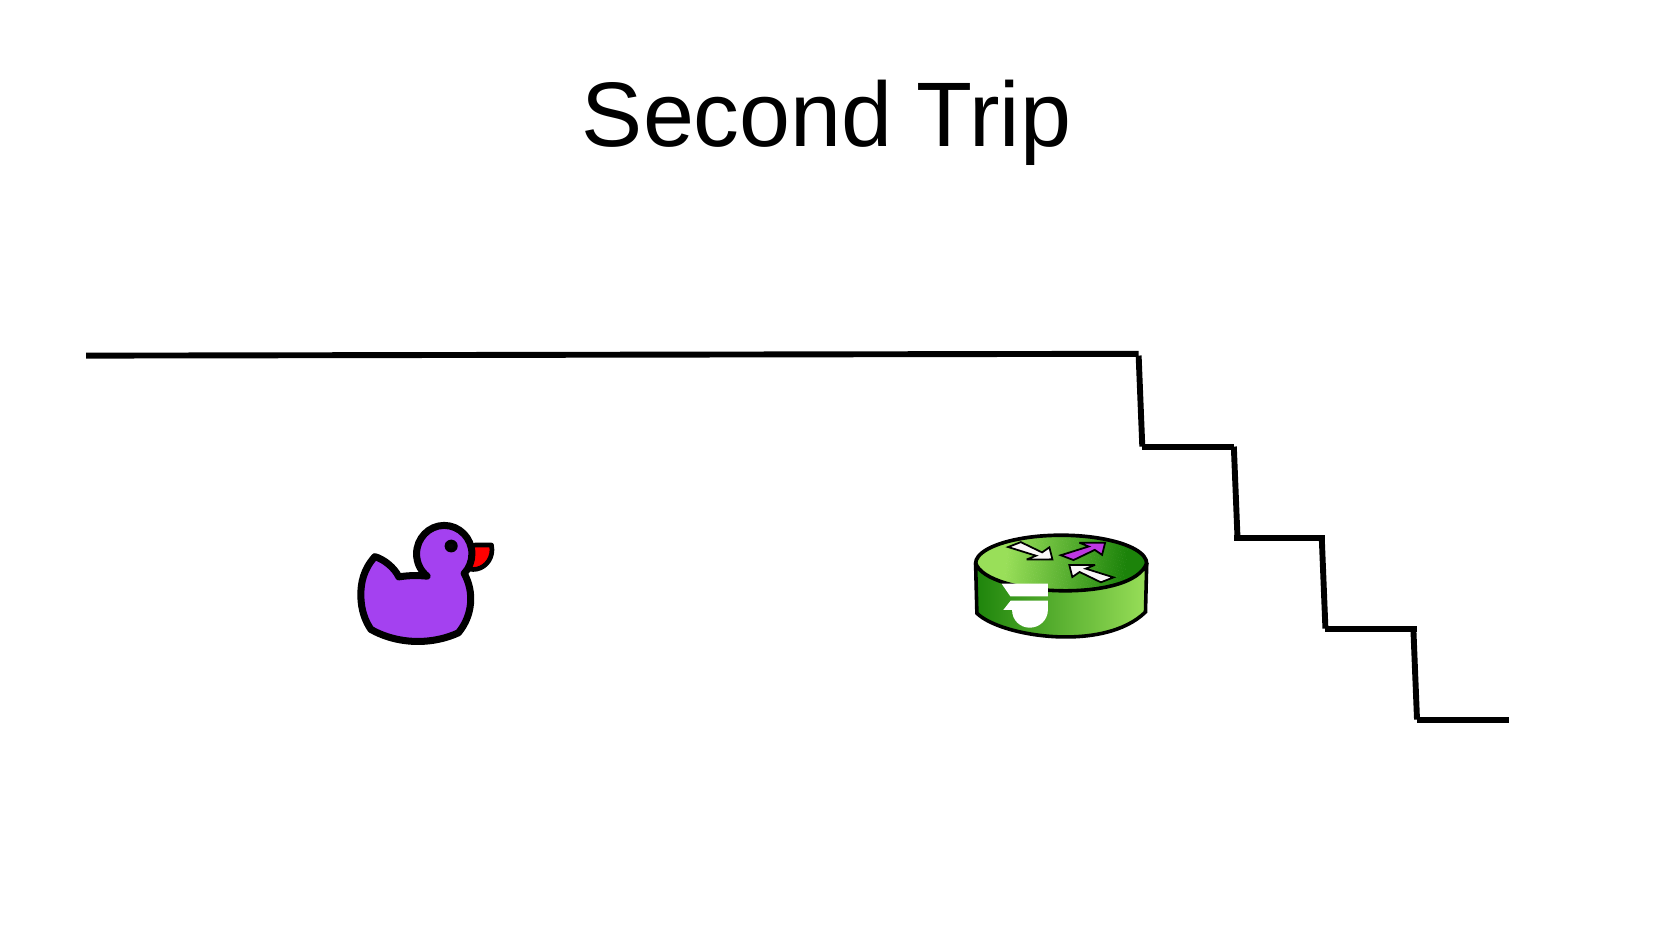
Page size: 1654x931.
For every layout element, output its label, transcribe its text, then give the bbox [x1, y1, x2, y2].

title Second Trip [82, 37, 1571, 193]
picture [349, 511, 502, 663]
picture [968, 521, 1177, 642]
